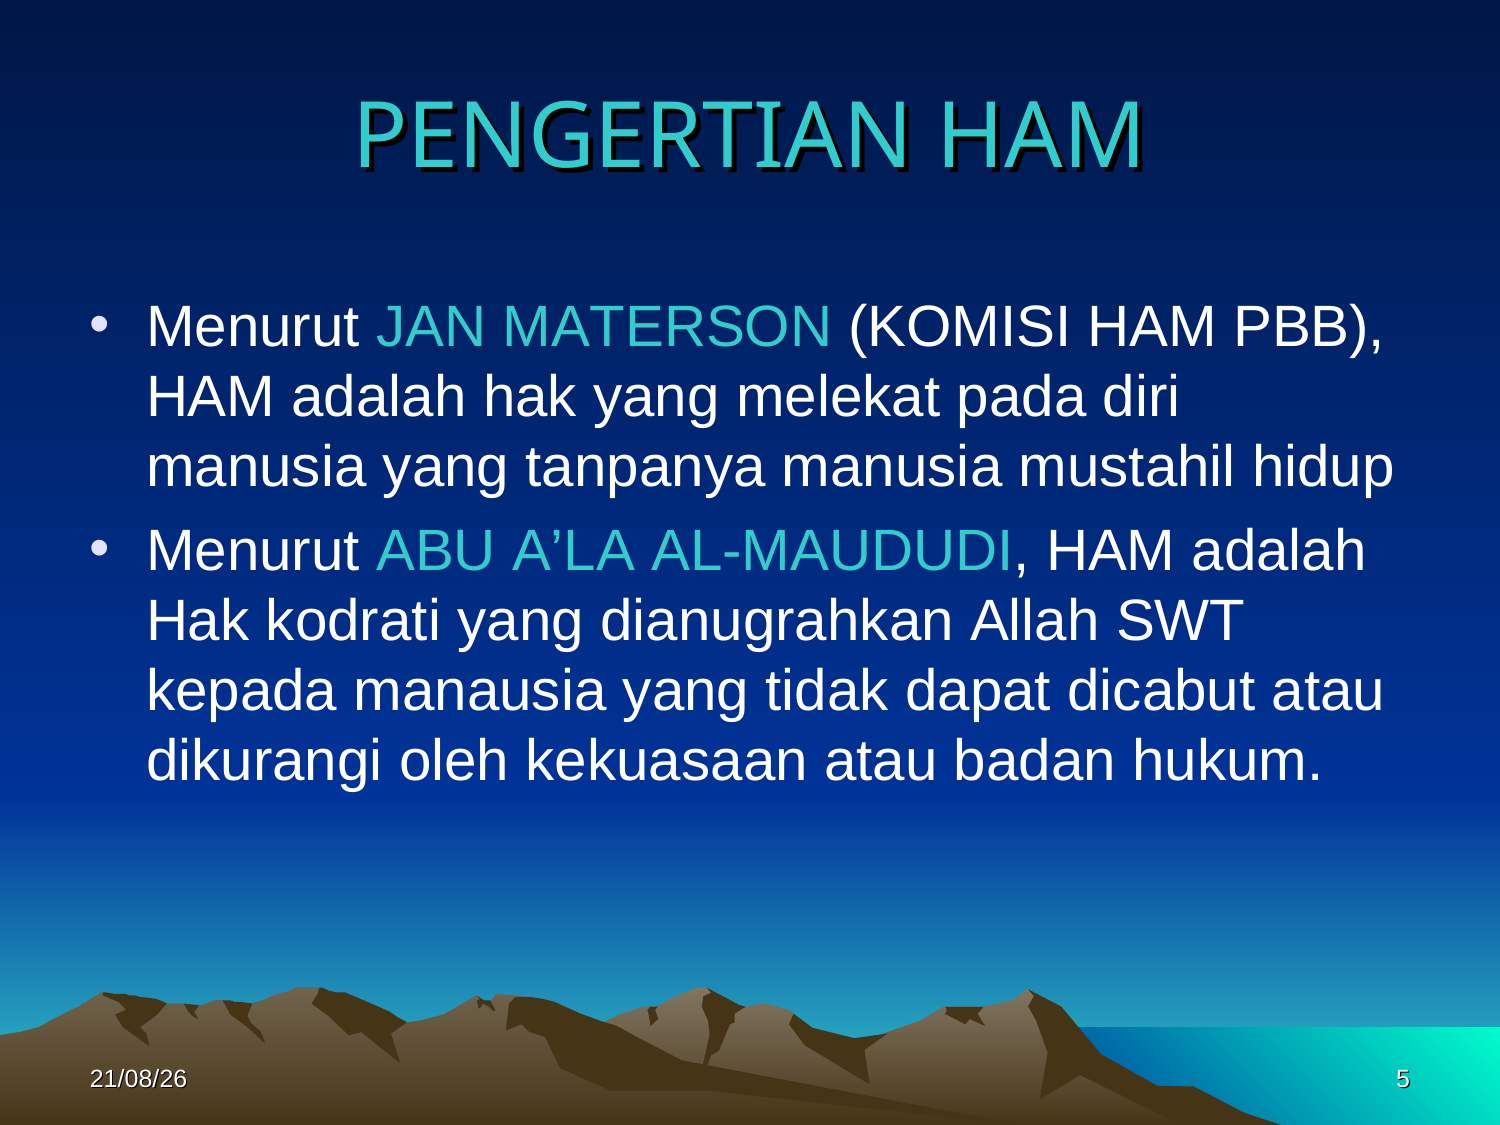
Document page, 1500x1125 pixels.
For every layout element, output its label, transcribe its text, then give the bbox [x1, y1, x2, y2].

title PENGERTIAN HAM [75, 37, 1426, 225]
list Menurut JAN MATERSON (KOMISI HAM PBB), HAM adalah hak yang melekat pada diri manusia yang tanpanya manusia mustahil hidup Menurut ABU A’LA AL-MAUDUDI, HAM adalah Hak kodrati yang dianugrahkan Allah SWT kepada manausia yang tidak dapat dicabut atau dikurangi oleh kekuasaan atau badan hukum. [75, 280, 1426, 1024]
